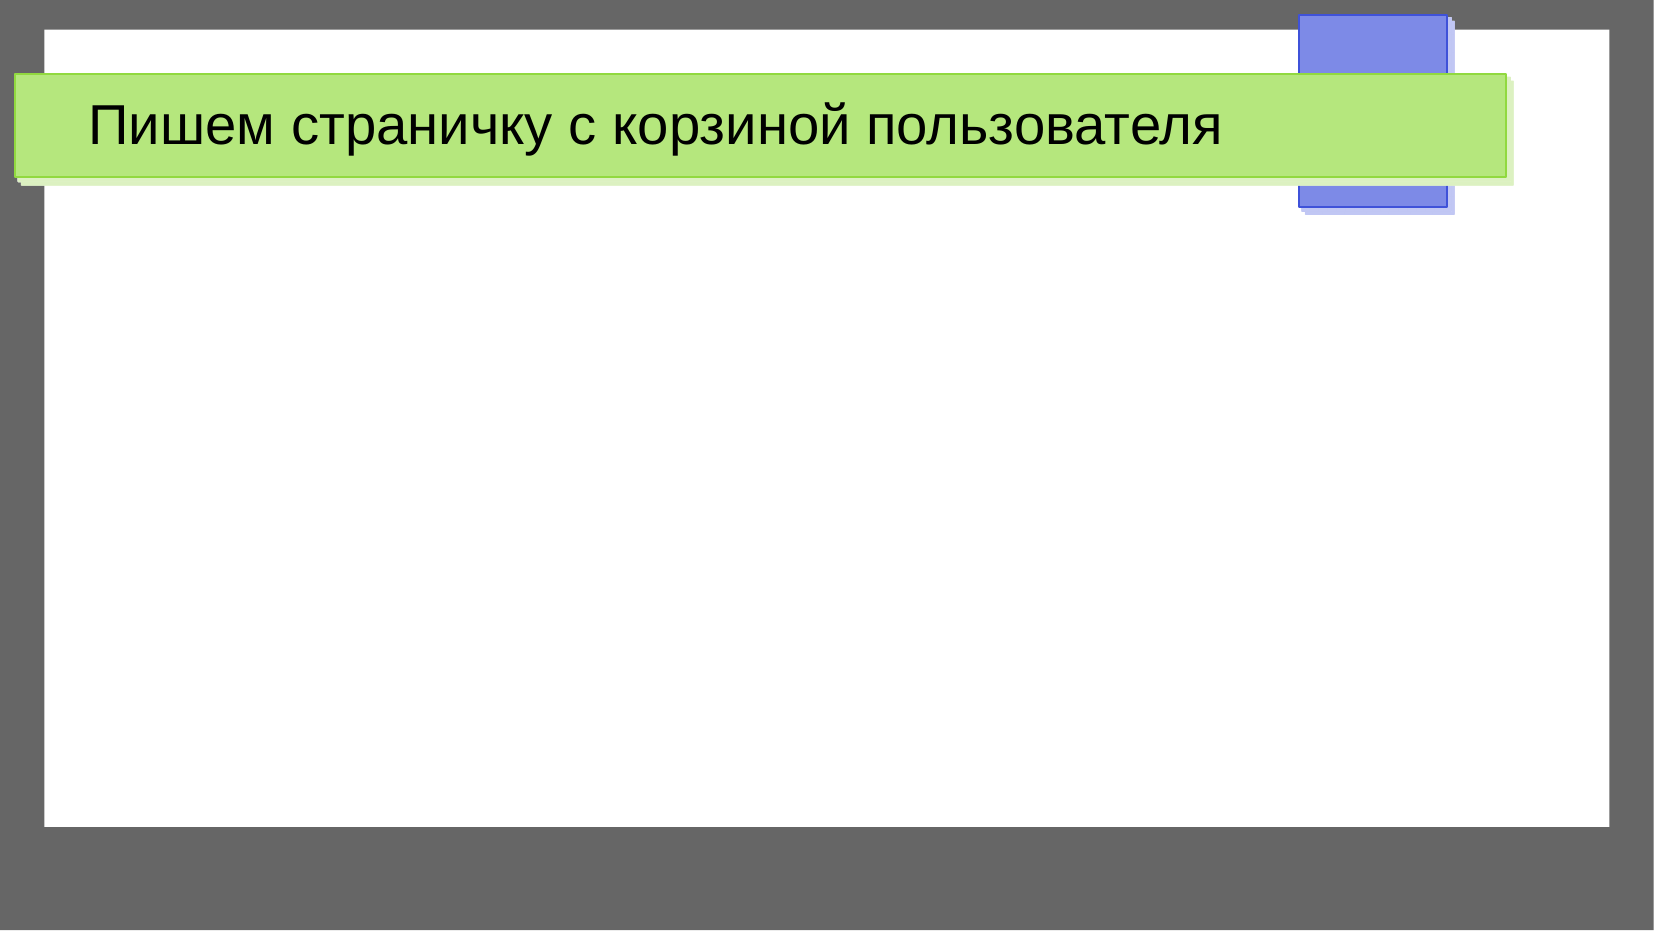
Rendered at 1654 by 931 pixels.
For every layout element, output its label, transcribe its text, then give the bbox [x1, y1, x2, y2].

title Пишем страничку с корзиной пользователя [88, 73, 1506, 178]
